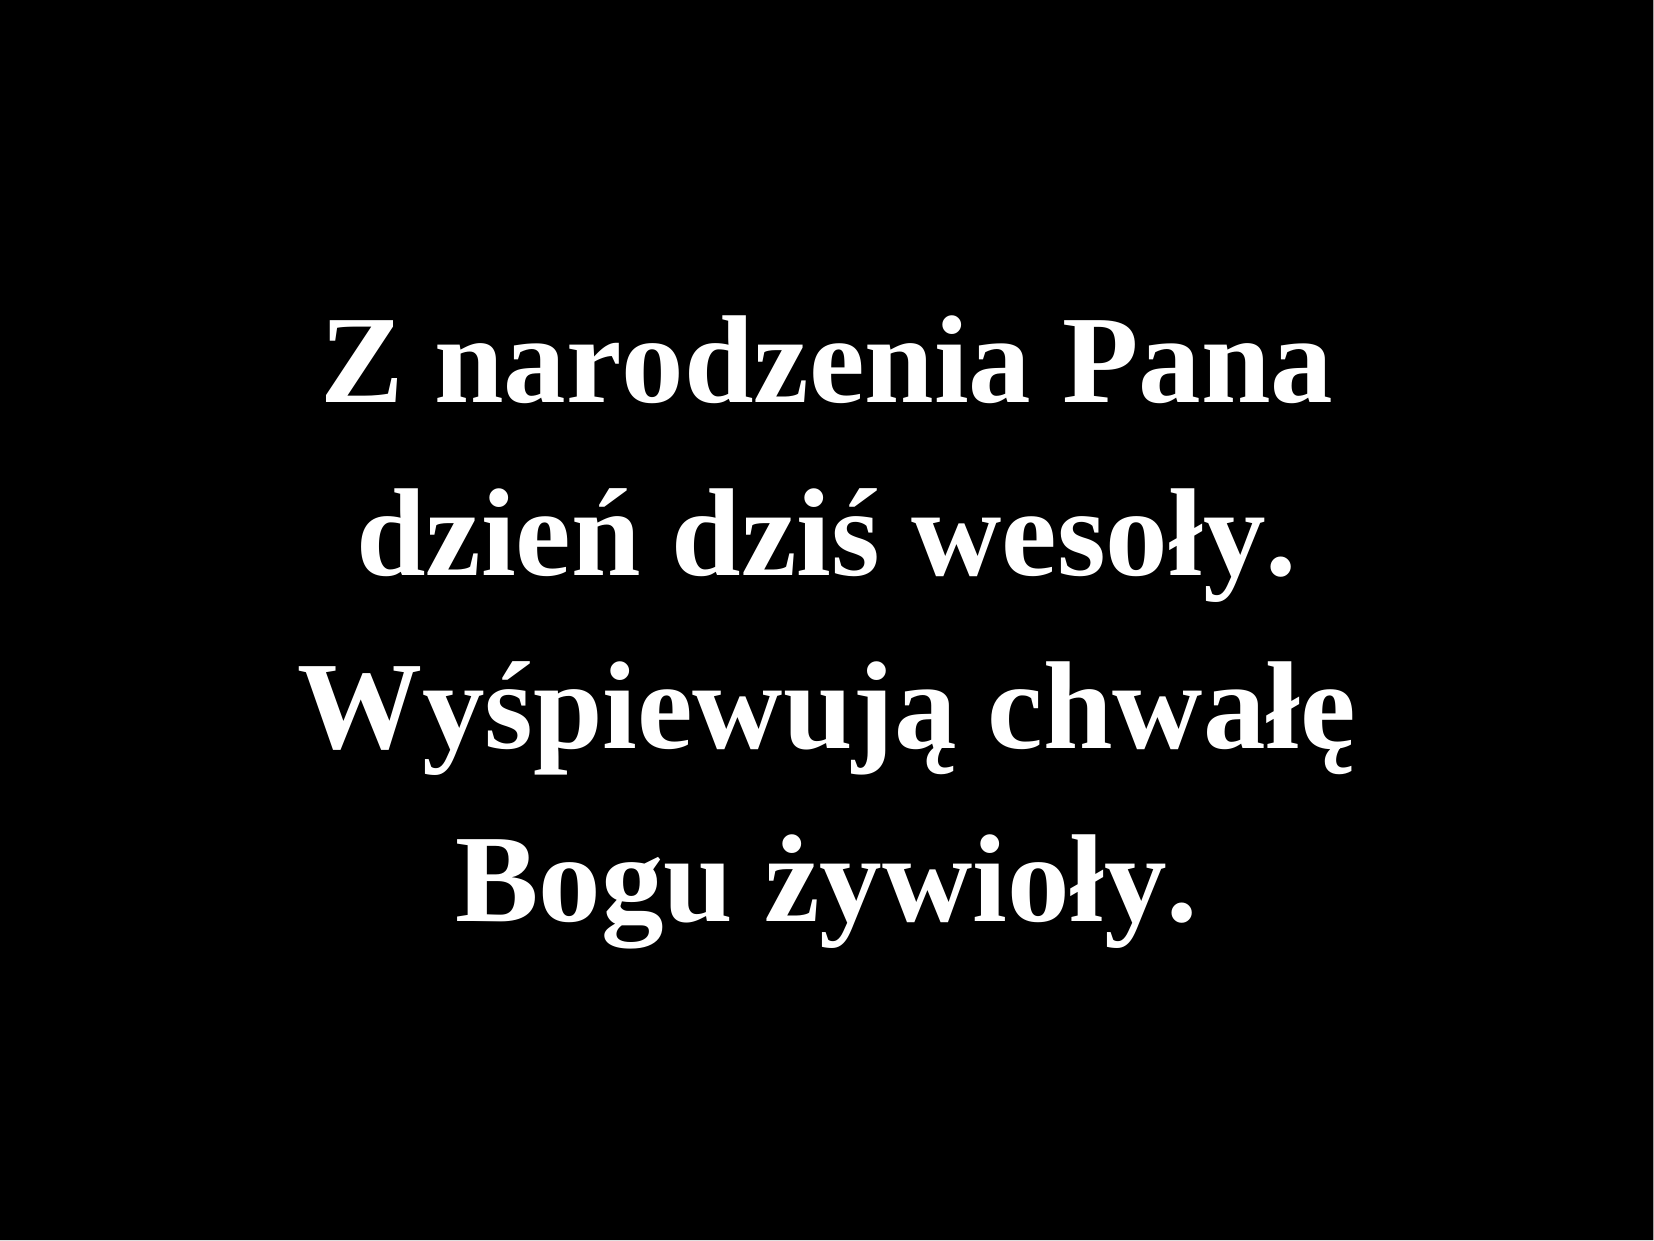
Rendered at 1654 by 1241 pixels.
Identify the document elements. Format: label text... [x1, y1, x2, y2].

title Z narodzenia Pana ppp dzień dziś wesoły. ppp Wyśpiewują chwałę ppp Bogu żywioły. [0, 0, 1654, 1241]
